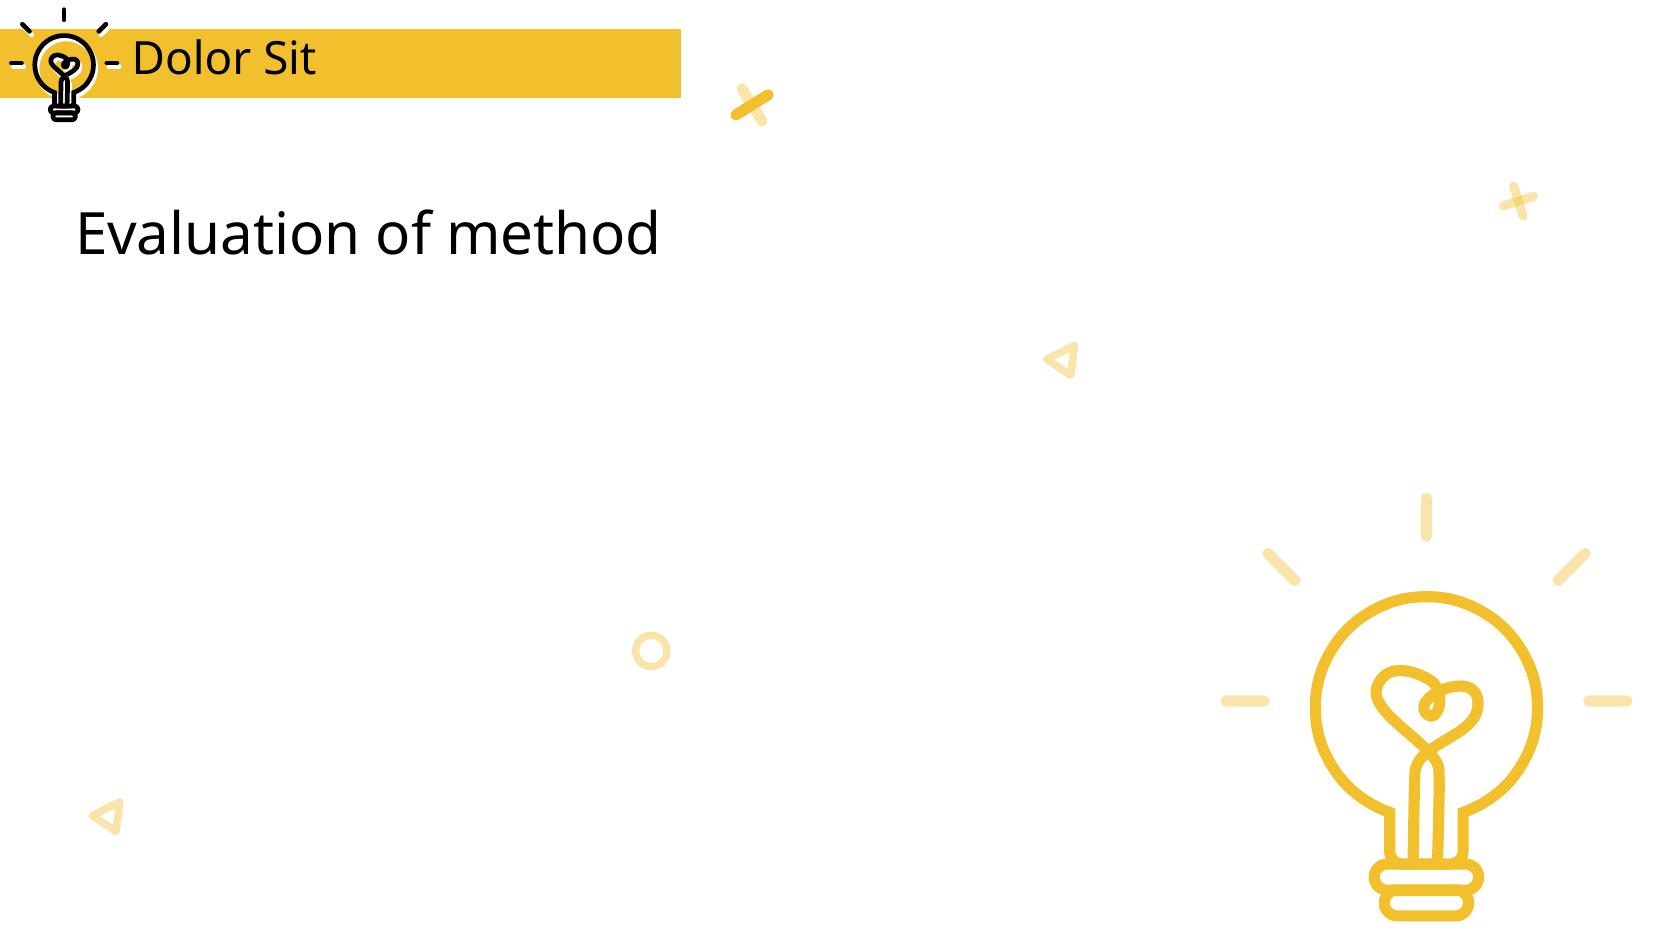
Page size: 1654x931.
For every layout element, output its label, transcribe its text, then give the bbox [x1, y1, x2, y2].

title Evaluation of method [75, 164, 1336, 301]
title Dolor Sit [131, 16, 578, 97]
